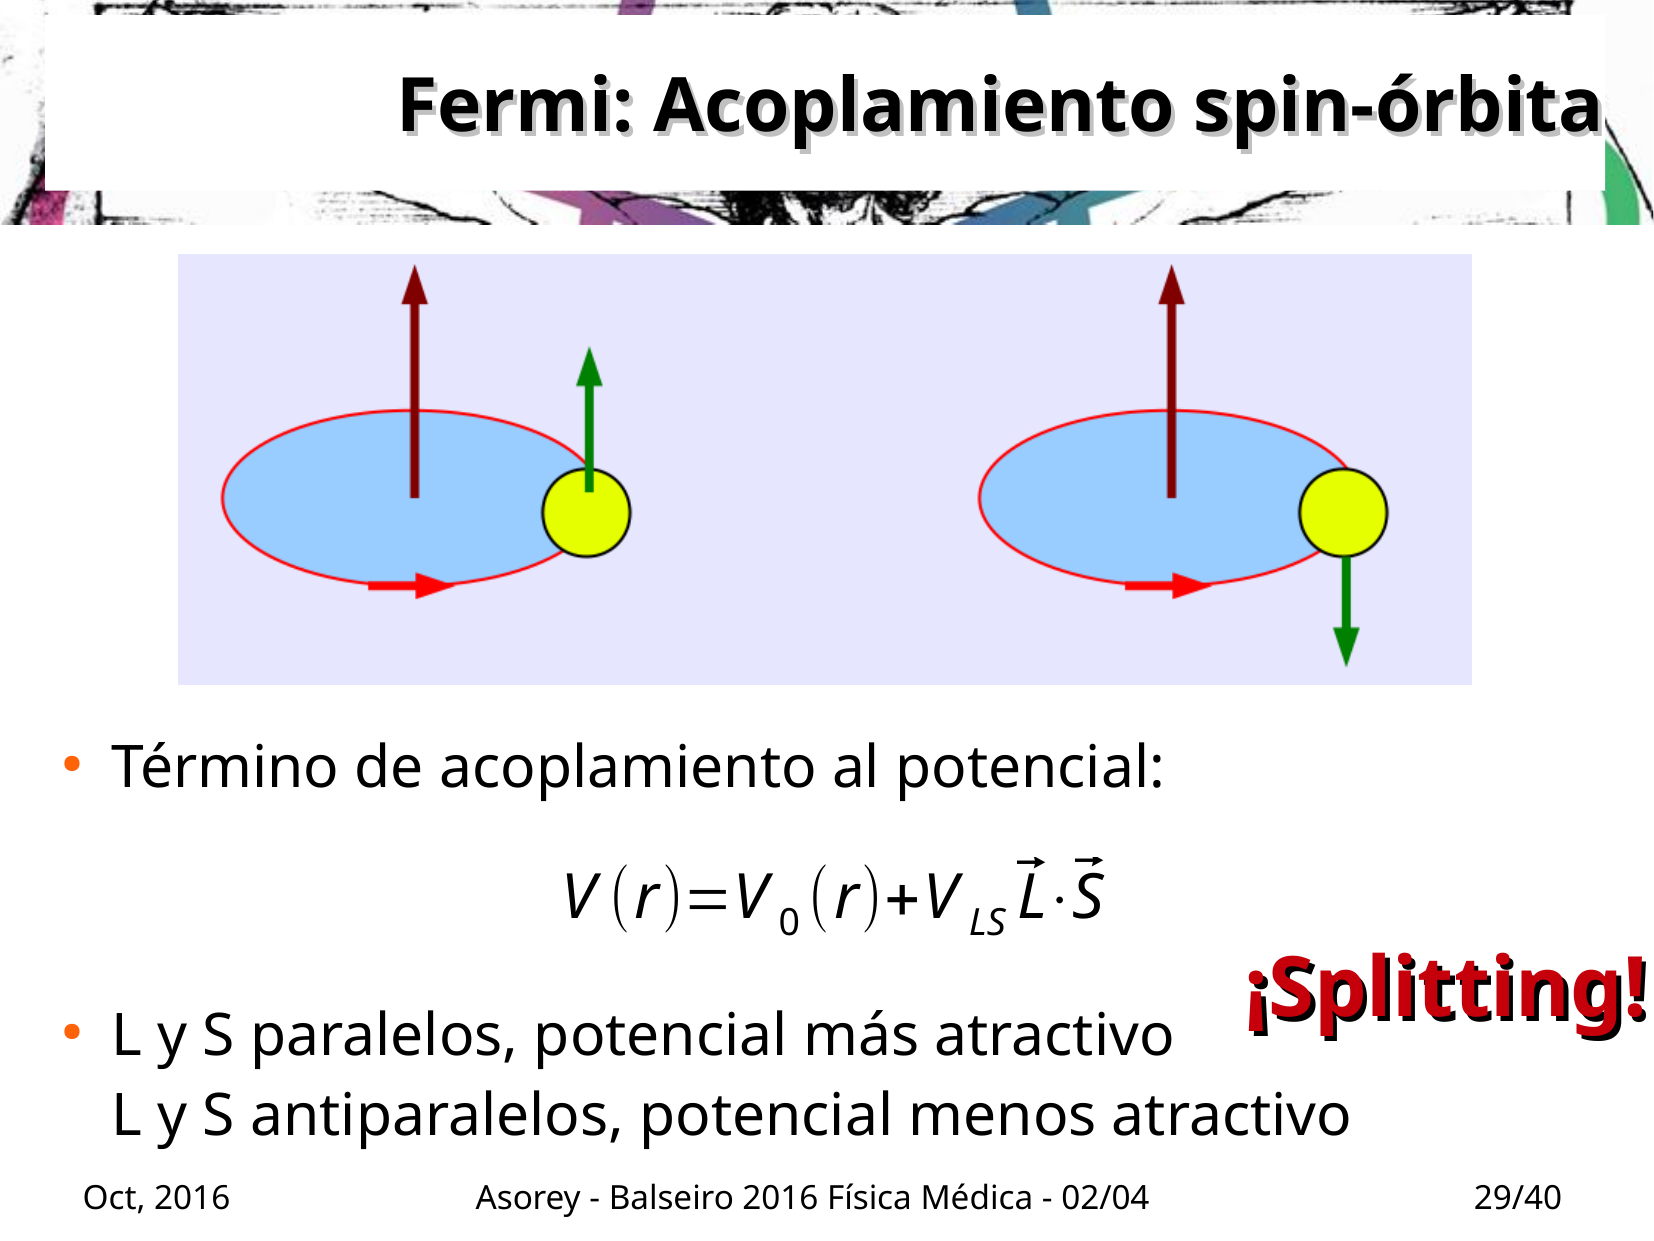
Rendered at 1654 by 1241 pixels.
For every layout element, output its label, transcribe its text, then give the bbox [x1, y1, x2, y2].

picture [0, 0, 1654, 225]
title Fermi: Acoplamiento spin-órbita [45, 15, 1606, 191]
chart [555, 857, 1115, 946]
text_box ¡Splitting! [1215, 933, 1651, 1036]
picture [178, 254, 1472, 685]
list Término de acoplamiento al potencial: L y S paralelos, potencial más atractivo L y S antiparalelos, potencial menos atractivo [45, 725, 1606, 1155]
